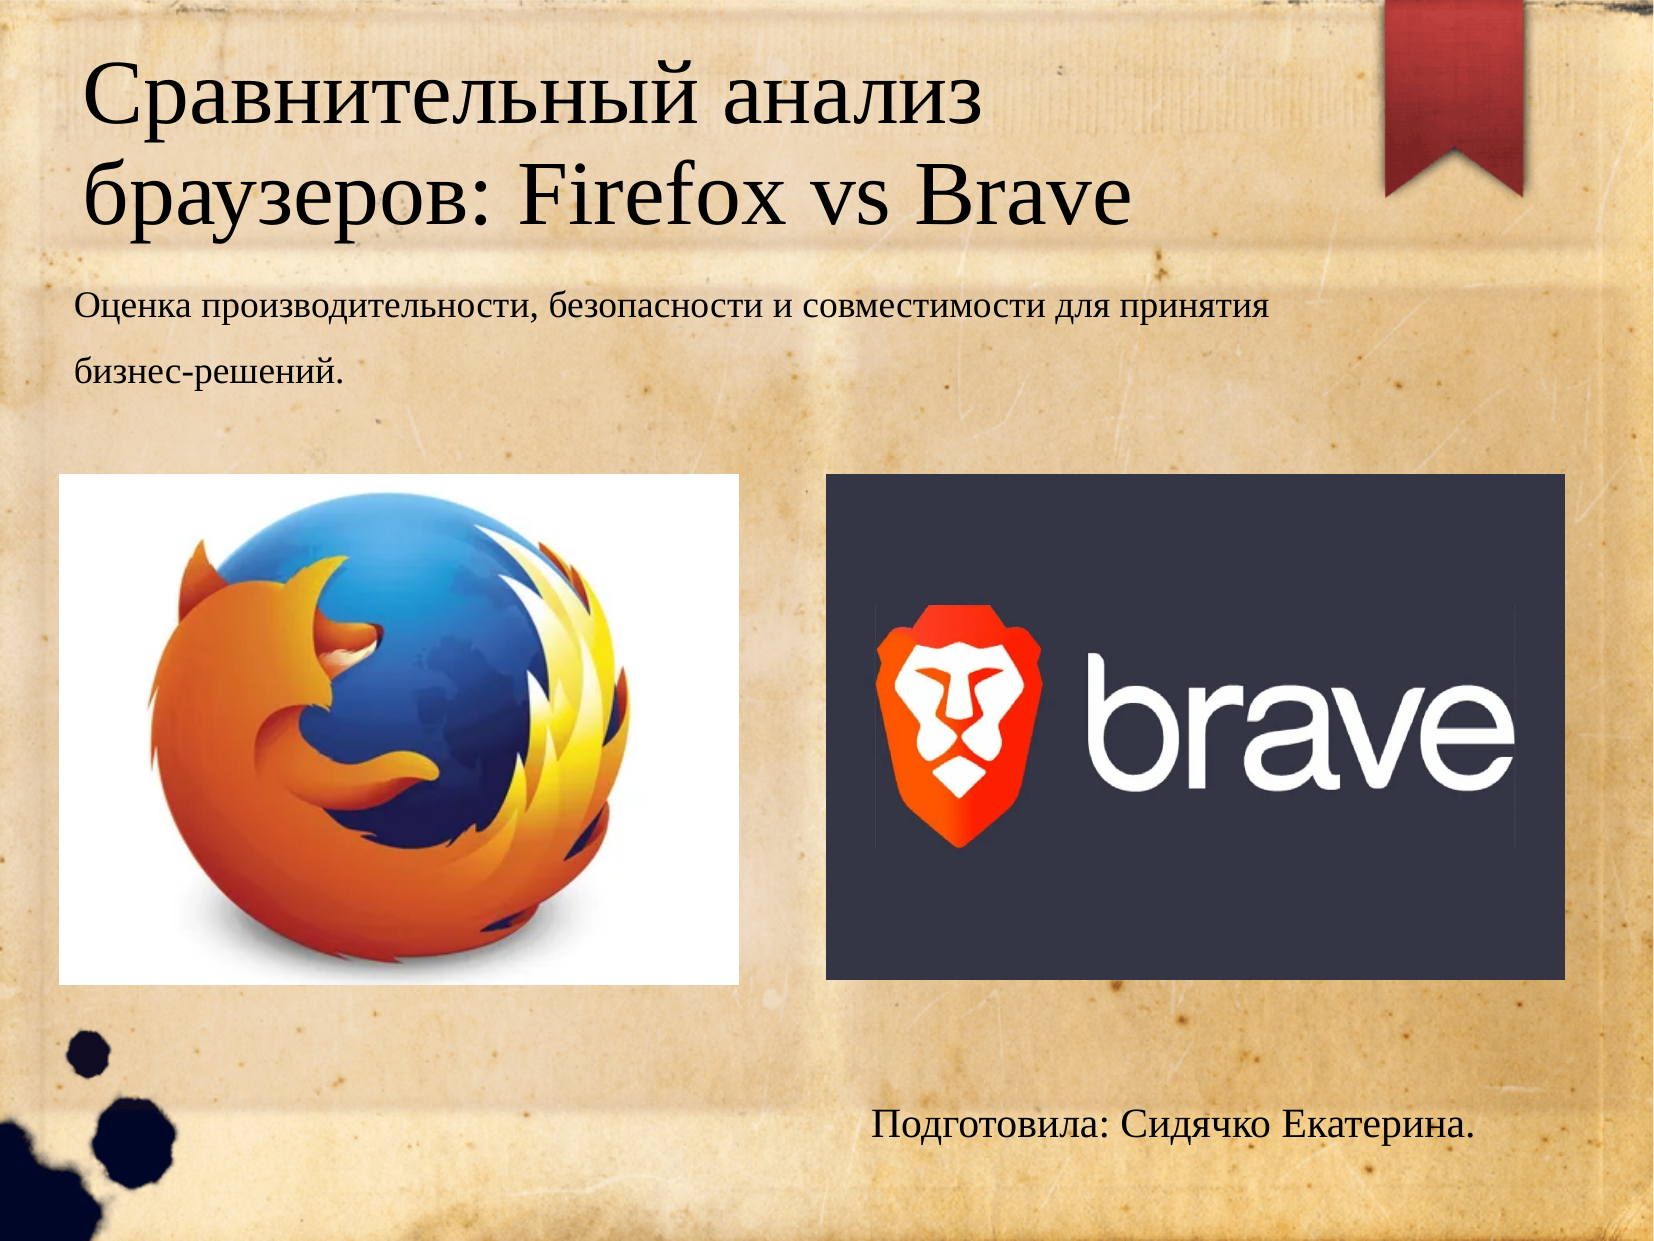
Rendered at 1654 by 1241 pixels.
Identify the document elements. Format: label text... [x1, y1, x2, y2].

title Сравнительный анализ браузеров: Firefox vs Brave [82, 41, 1347, 245]
text_box Оценка производительности, безопасности и совместимости для принятия бизнес-решений. [59, 276, 1506, 473]
text_box Подготовила: Сидячко Екатерина. [856, 1092, 1654, 1202]
picture [0, 0, 1654, 1241]
